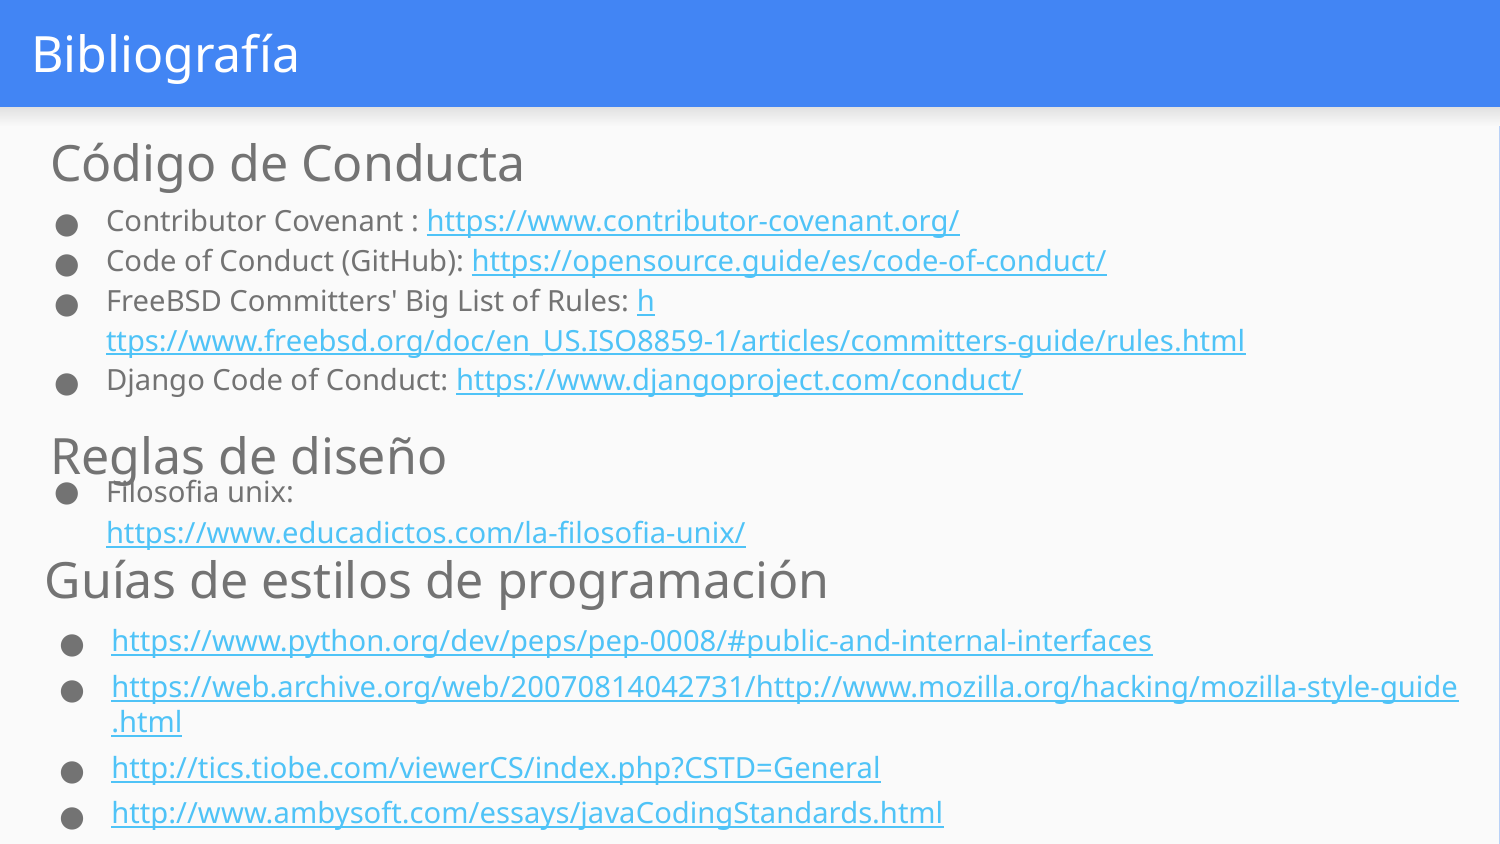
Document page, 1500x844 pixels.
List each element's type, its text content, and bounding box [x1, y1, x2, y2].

list Contributor Covenant : https://www.contributor-covenant.org/ Code of Conduct (GitHub): https://opensource.guide/es/code-of-conduct/ FreeBSD Committers' Big List of Rules: https://www.freebsd.org/doc/en_US.ISO8859-1/articles/committers-guide/rules.html Django Code of Conduct: https://www.djangoproject.com/conduct/ [16, 187, 1500, 400]
list Código de Conducta [34, 116, 809, 188]
text_box Filosofia unix: https://www.educadictos.com/la-filosofia-unix/ [16, 475, 943, 547]
list Guías de estilos de programación [29, 533, 969, 602]
title Bibliografía [16, 2, 1464, 102]
text_box https://www.python.org/dev/peps/pep-0008/#public-and-internal-interfaces https://web.archive.org/web/20070814042731/http://www.mozilla.org/hacking/mozilla-style-guide.html http://tics.tiobe.com/viewerCS/index.php?CSTD=General http://www.ambysoft.com/essays/javaCodingStandards.html [21, 602, 1479, 815]
list Reglas de diseño [35, 410, 790, 475]
